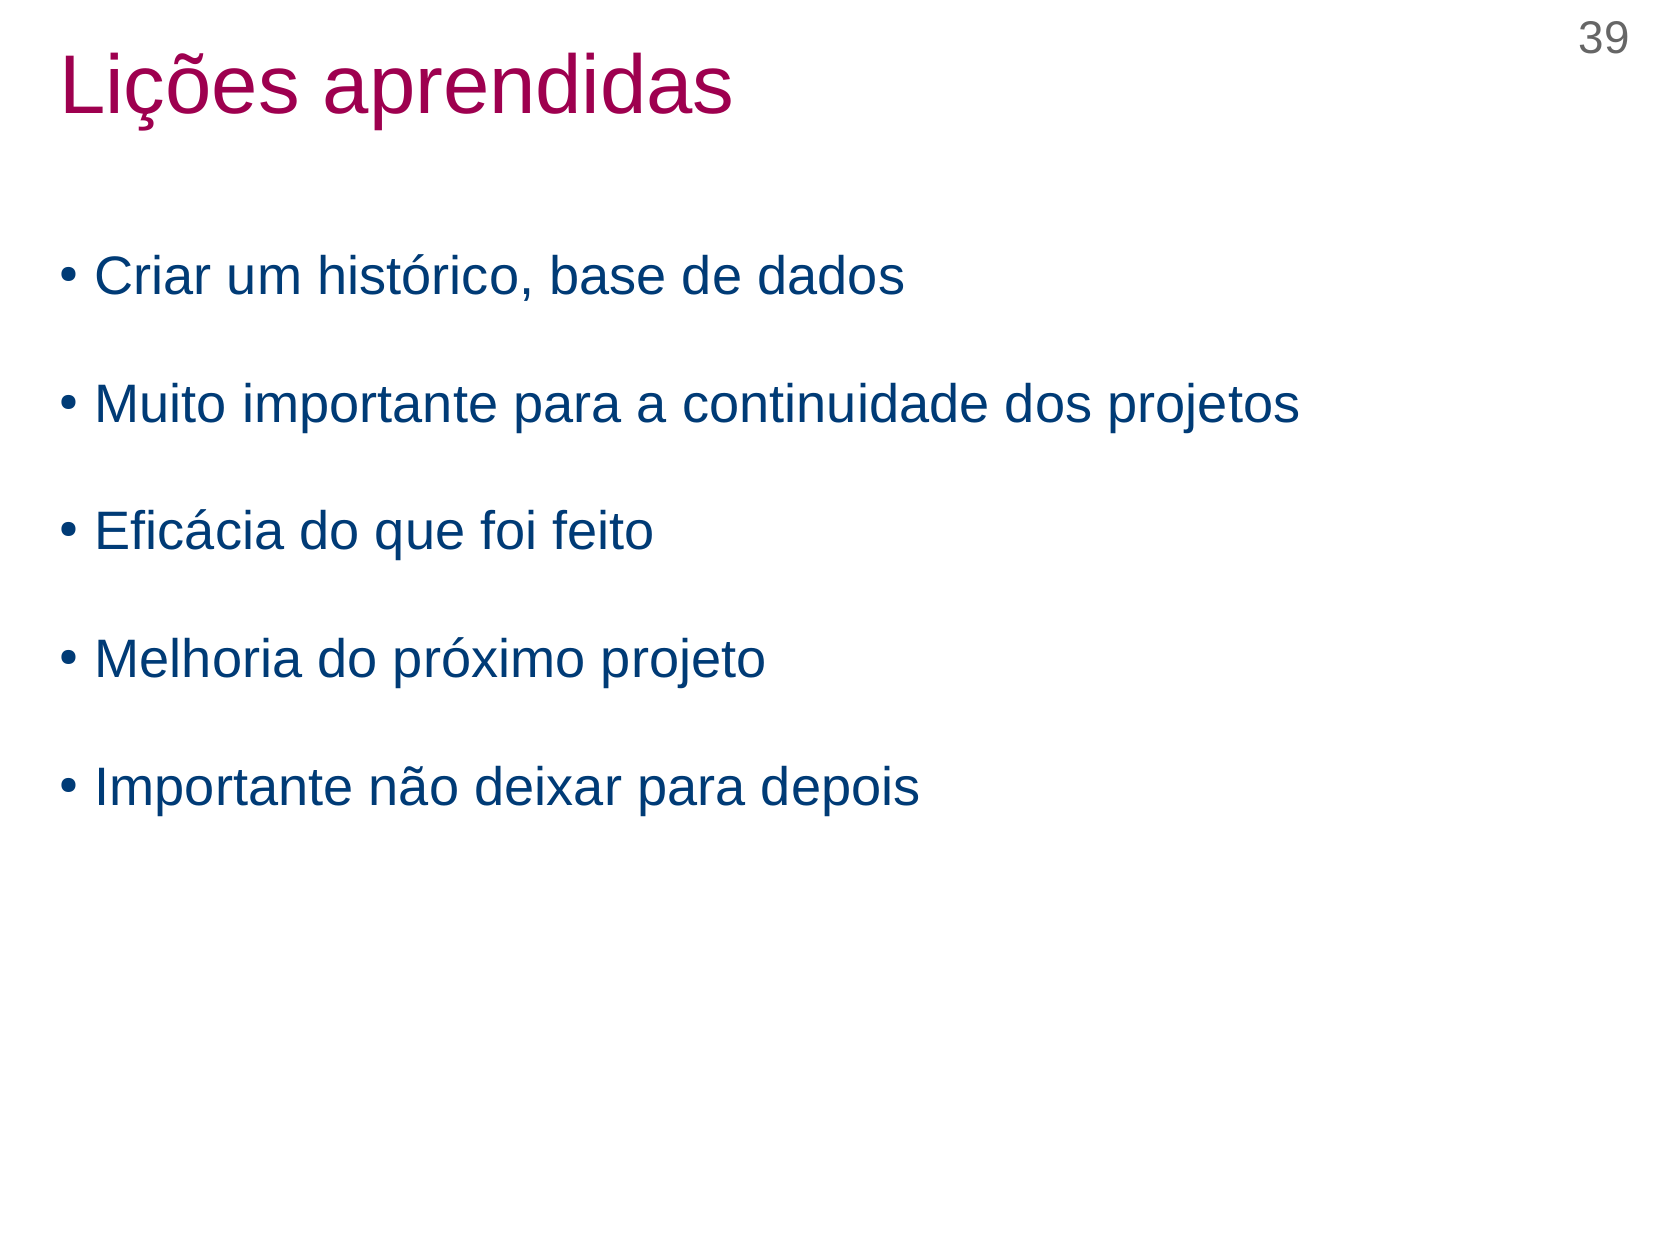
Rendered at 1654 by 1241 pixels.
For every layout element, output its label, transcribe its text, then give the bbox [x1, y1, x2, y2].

title Lições aprendidas [59, 29, 1595, 148]
list Criar um histórico, base de dados Muito importante para a continuidade dos projetos Eficácia do que foi feito Melhoria do próximo projeto Importante não deixar para depois [59, 236, 1595, 1211]
